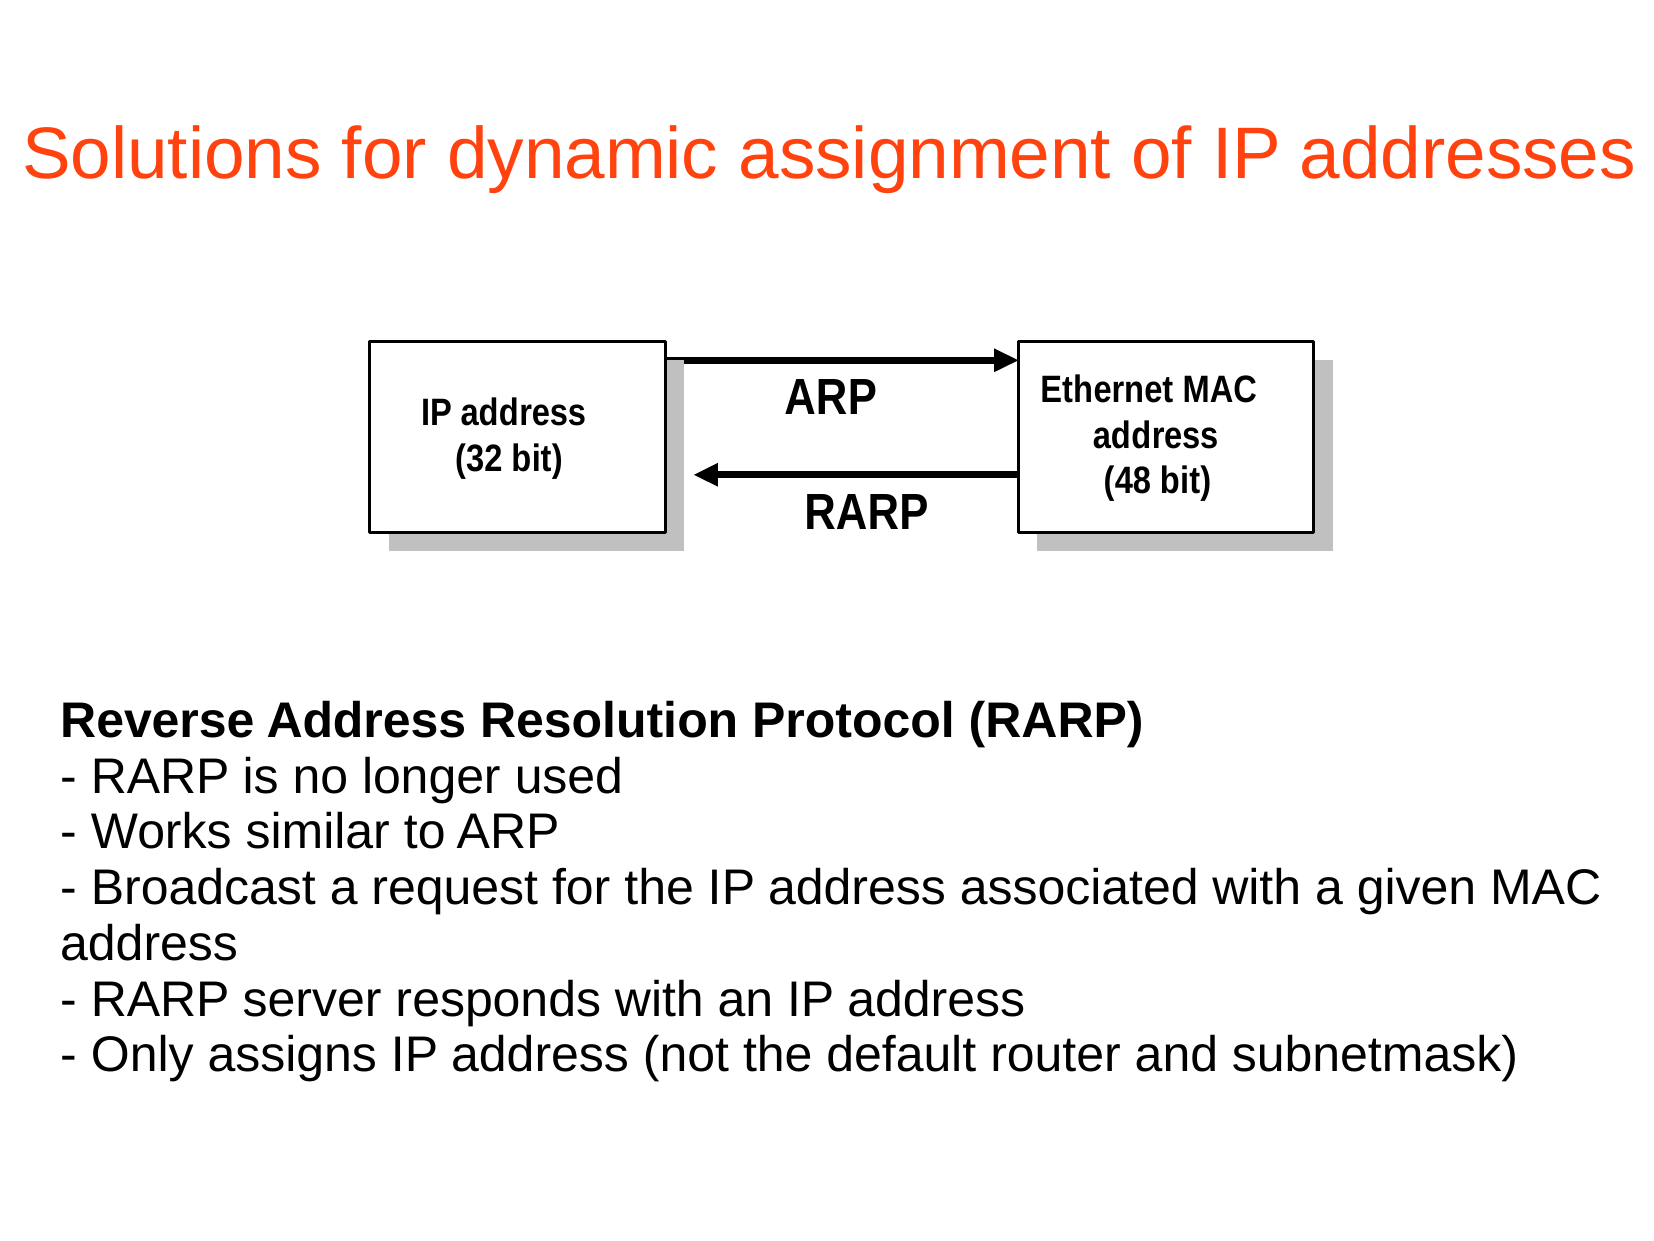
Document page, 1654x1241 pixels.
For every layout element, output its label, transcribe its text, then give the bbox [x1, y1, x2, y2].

title Solutions for dynamic assignment of IP addresses [0, 49, 1654, 257]
chart [214, 315, 1373, 554]
text_box Reverse Address Resolution Protocol (RARP) - RARP is no longer used - Works similar to ARP - Broadcast a request for the IP address associated with a given MAC address - RARP server responds with an IP address - Only assigns IP address (not the default router and subnetmask) [45, 684, 1627, 1147]
